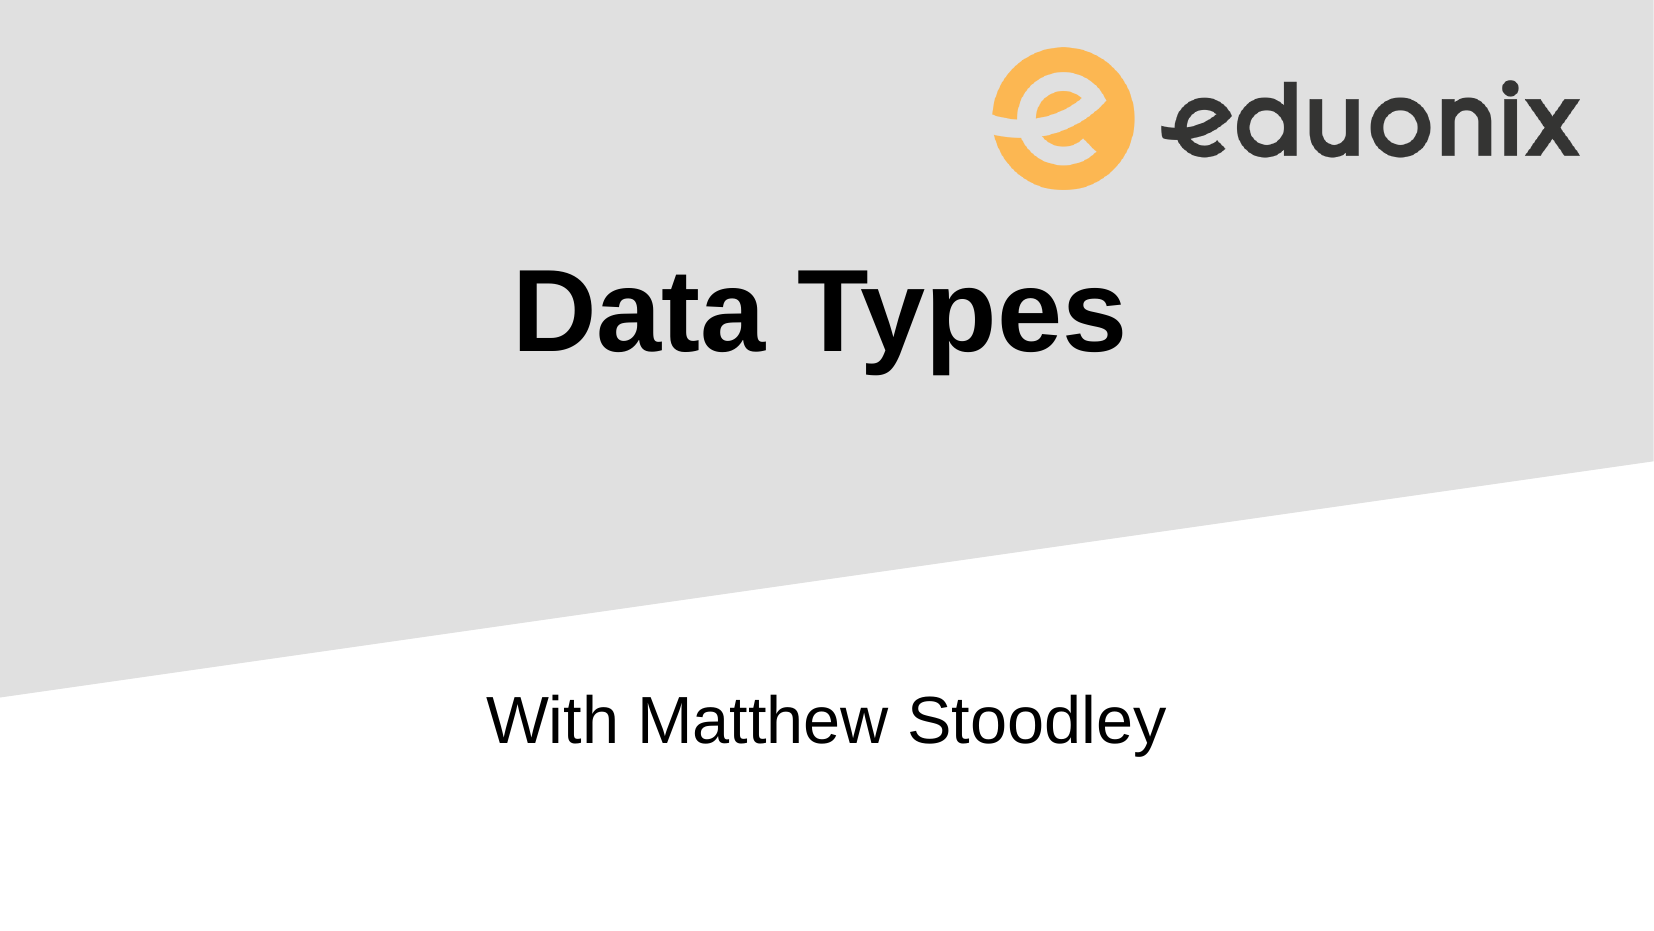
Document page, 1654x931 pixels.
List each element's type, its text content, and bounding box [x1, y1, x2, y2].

title Data Types [75, 37, 1564, 585]
subtitle With Matthew Stoodley [93, 578, 1561, 863]
picture [992, 47, 1580, 190]
